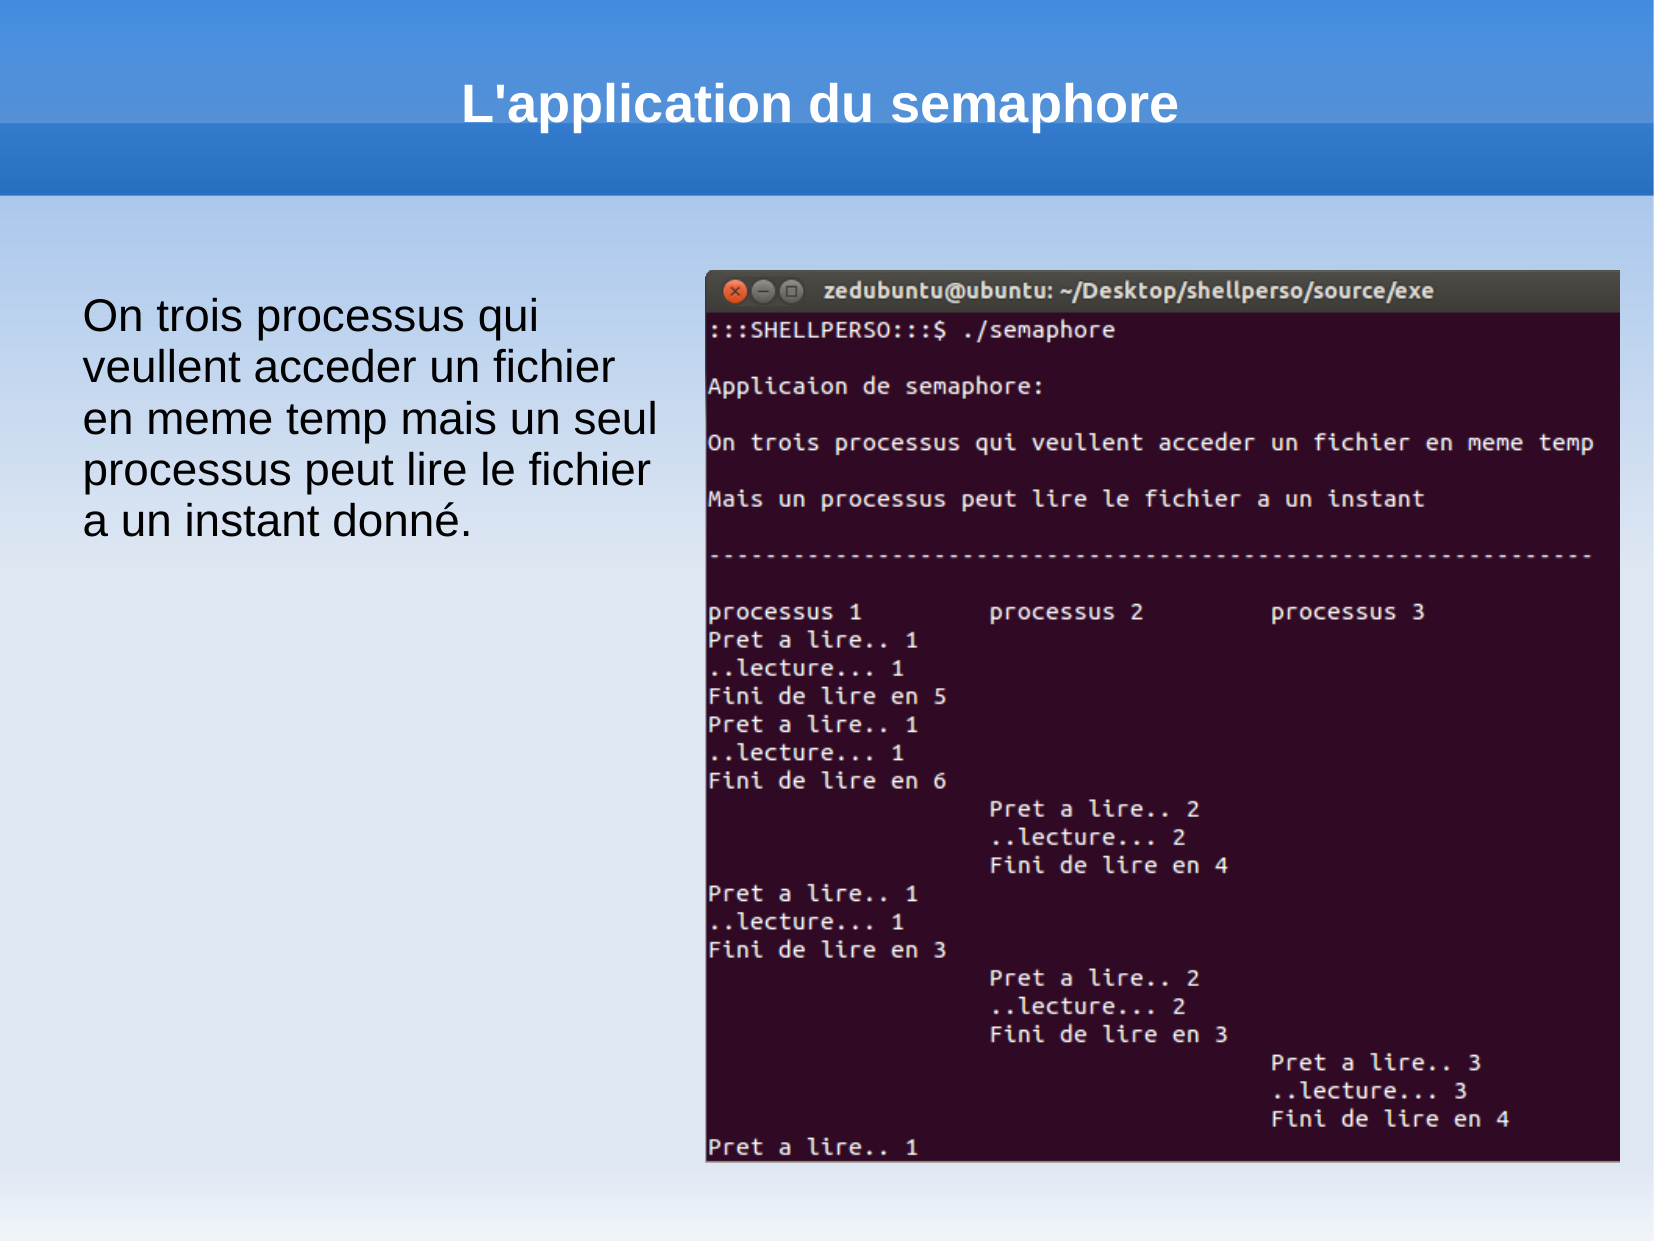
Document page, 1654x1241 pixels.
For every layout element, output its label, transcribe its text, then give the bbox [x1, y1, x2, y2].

title L'application du semaphore [76, 0, 1565, 208]
picture [0, 0, 1654, 1241]
list On trois processus qui veullent acceder un fichier en meme temp mais un seul processus peut lire le fichier a un instant donné. [82, 290, 661, 1109]
